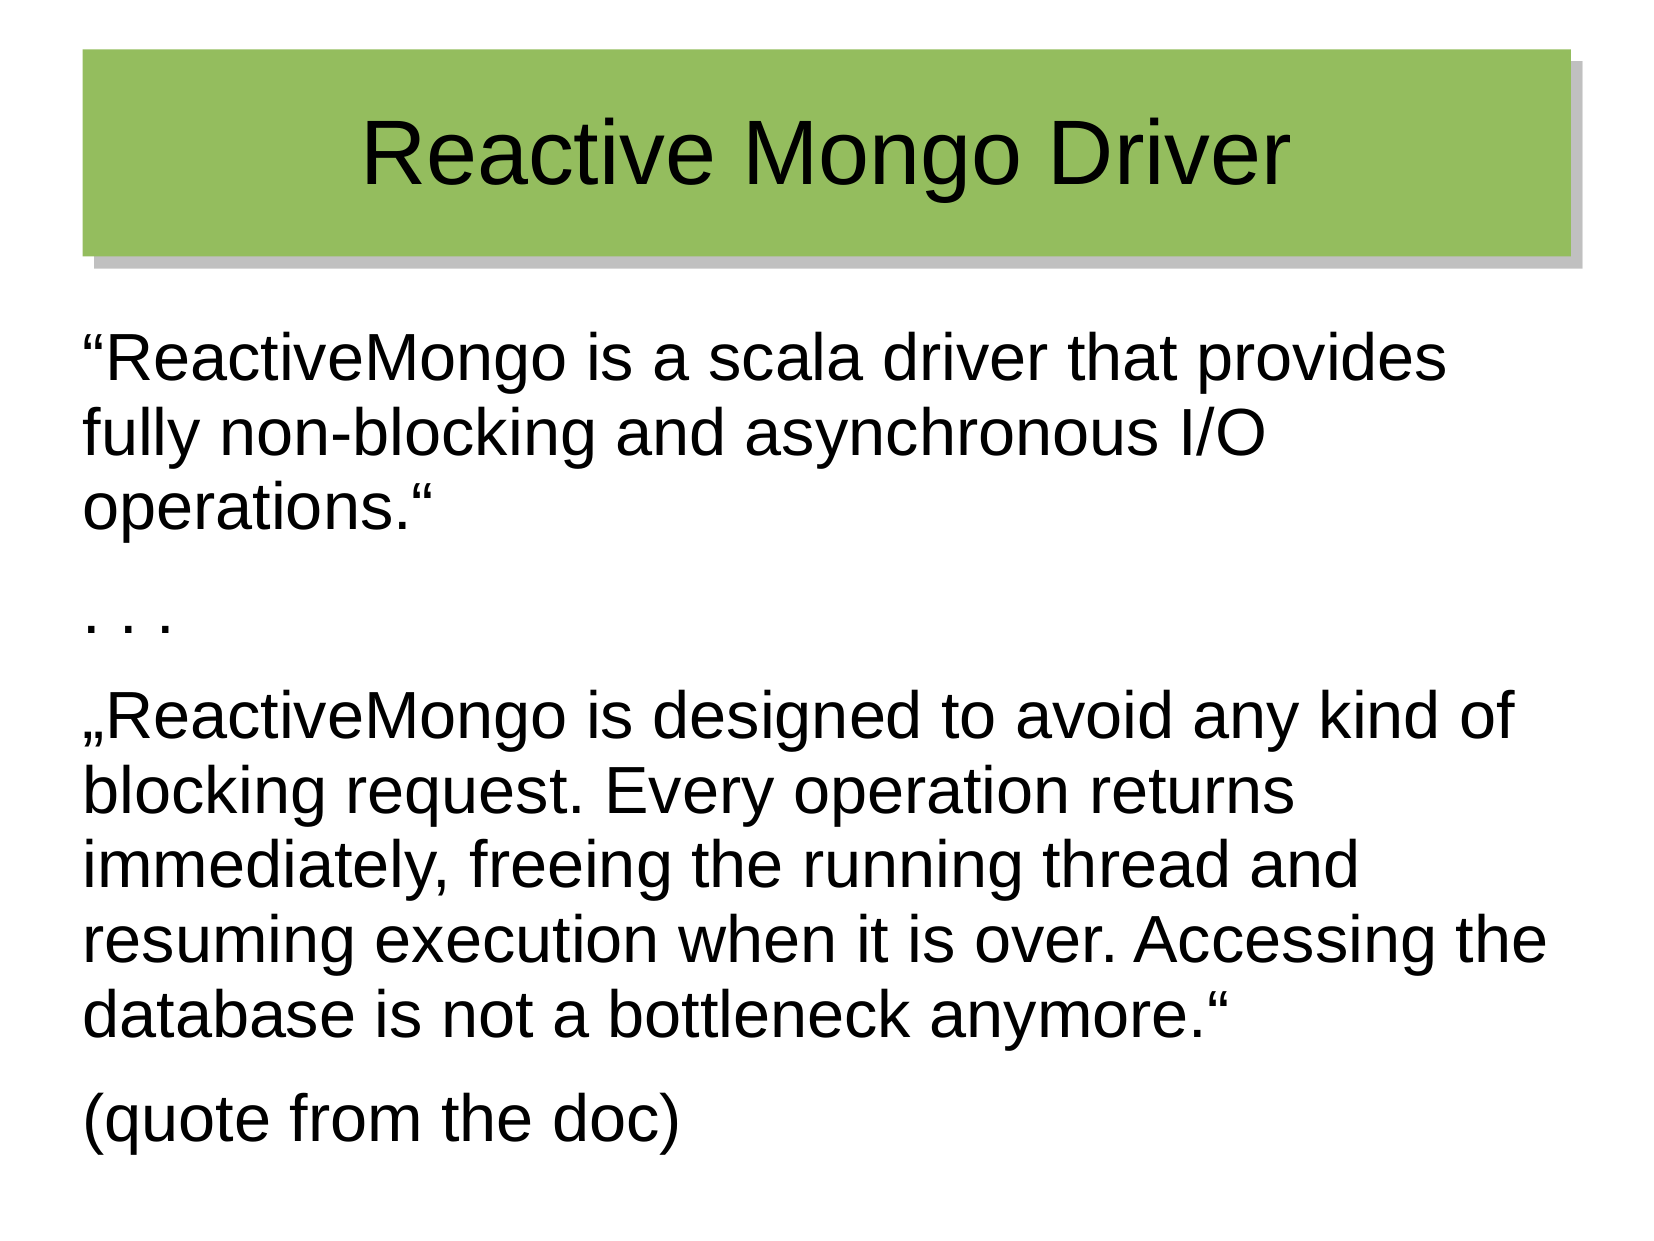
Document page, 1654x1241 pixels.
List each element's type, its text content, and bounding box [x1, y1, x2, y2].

title Reactive Mongo Driver [82, 49, 1571, 257]
list “ReactiveMongo is a scala driver that provides fully non-blocking and asynchronous I/O operations.“ . . . „ReactiveMongo is designed to avoid any kind of blocking request. Every operation returns immediately, freeing the running thread and resuming execution when it is over. Accessing the database is not a bottleneck anymore.“ (quote from the doc) [82, 319, 1571, 1211]
